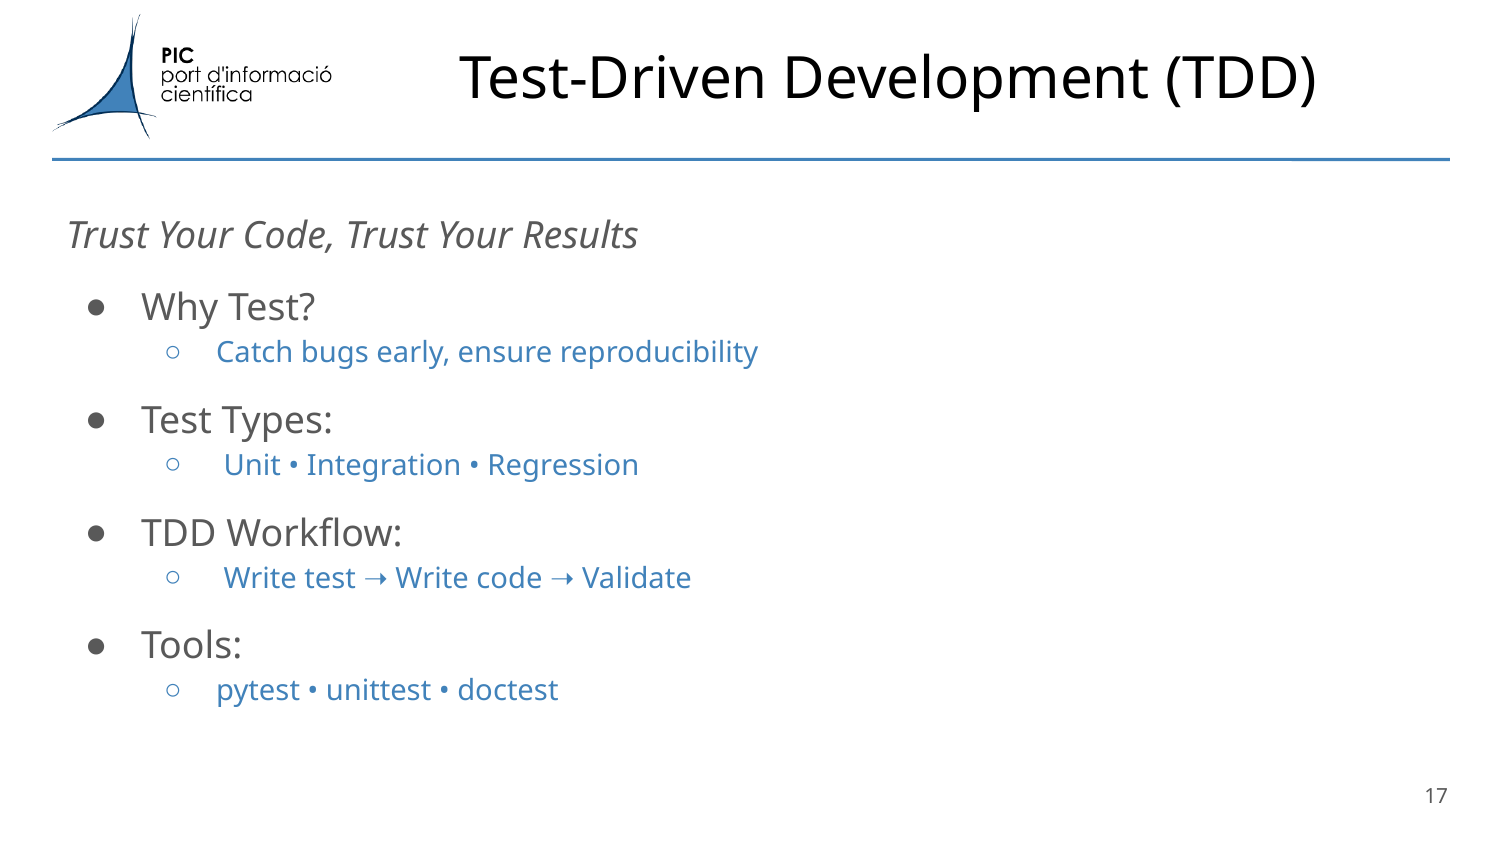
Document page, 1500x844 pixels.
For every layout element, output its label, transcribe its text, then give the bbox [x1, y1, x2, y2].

picture [50, 10, 327, 141]
list Trust Your Code, Trust Your Results Why Test? Catch bugs early, ensure reproducibility Test Types: Unit • Integration • Regression TDD Workflow: Write test ➝ Write code ➝ Validate Tools: pytest • unittest • doctest [51, 189, 1449, 750]
title Test-Driven Development (TDD) [327, 10, 1449, 141]
slide_number 1 [1372, 764, 1463, 830]
